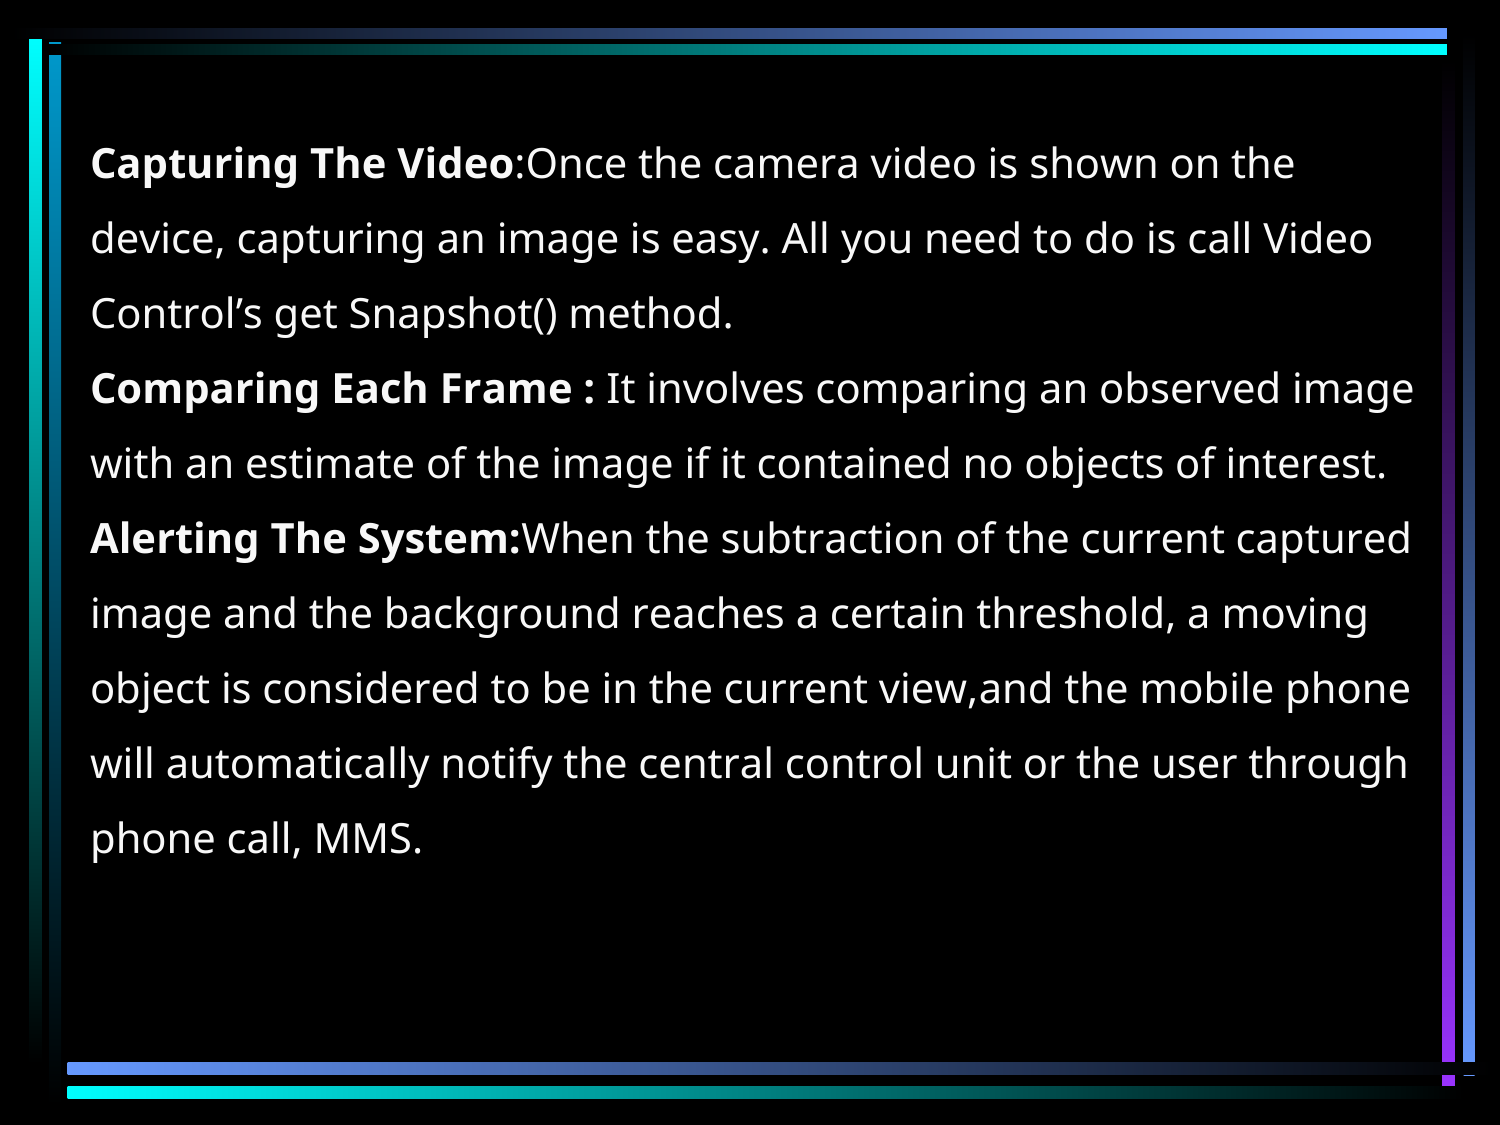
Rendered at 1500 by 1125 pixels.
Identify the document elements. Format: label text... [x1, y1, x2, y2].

text_box Capturing The Video:Once the camera video is shown on the device, capturing an image is easy. All you need to do is call Video Control’s get Snapshot() method. Comparing Each Frame : It involves comparing an observed image with an estimate of the image if it contained no objects of interest. Alerting The System:When the subtraction of the current captured image and the background reaches a certain threshold, a moving object is considered to be in the current view,and the mobile phone will automatically notify the central control unit or the user through phone call, MMS. [74, 104, 1450, 961]
